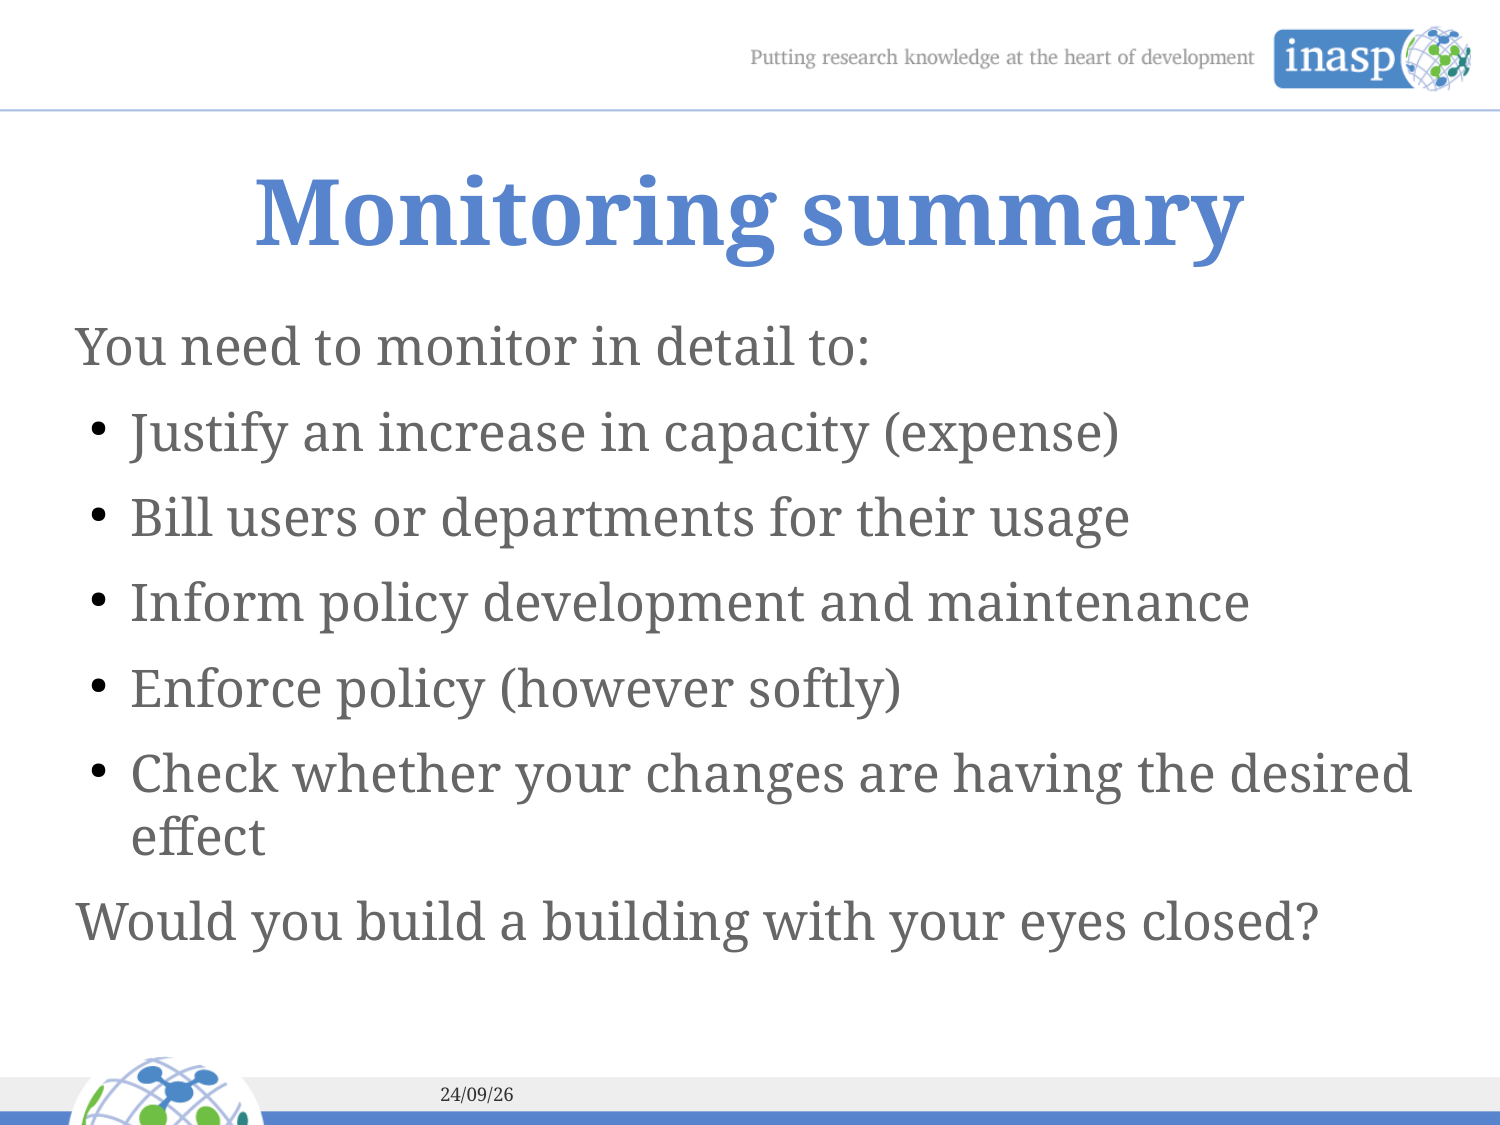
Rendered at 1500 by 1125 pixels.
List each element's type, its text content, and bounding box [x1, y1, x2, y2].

picture [0, 0, 1500, 1125]
title Monitoring summary [75, 129, 1426, 313]
list You need to monitor in detail to: Justify an increase in capacity (expense) Bill users or departments for their usage Inform policy development and maintenance Enforce policy (however softly) Check whether your changes are having the desired effect Would you build a building with your eyes closed? [75, 313, 1426, 967]
